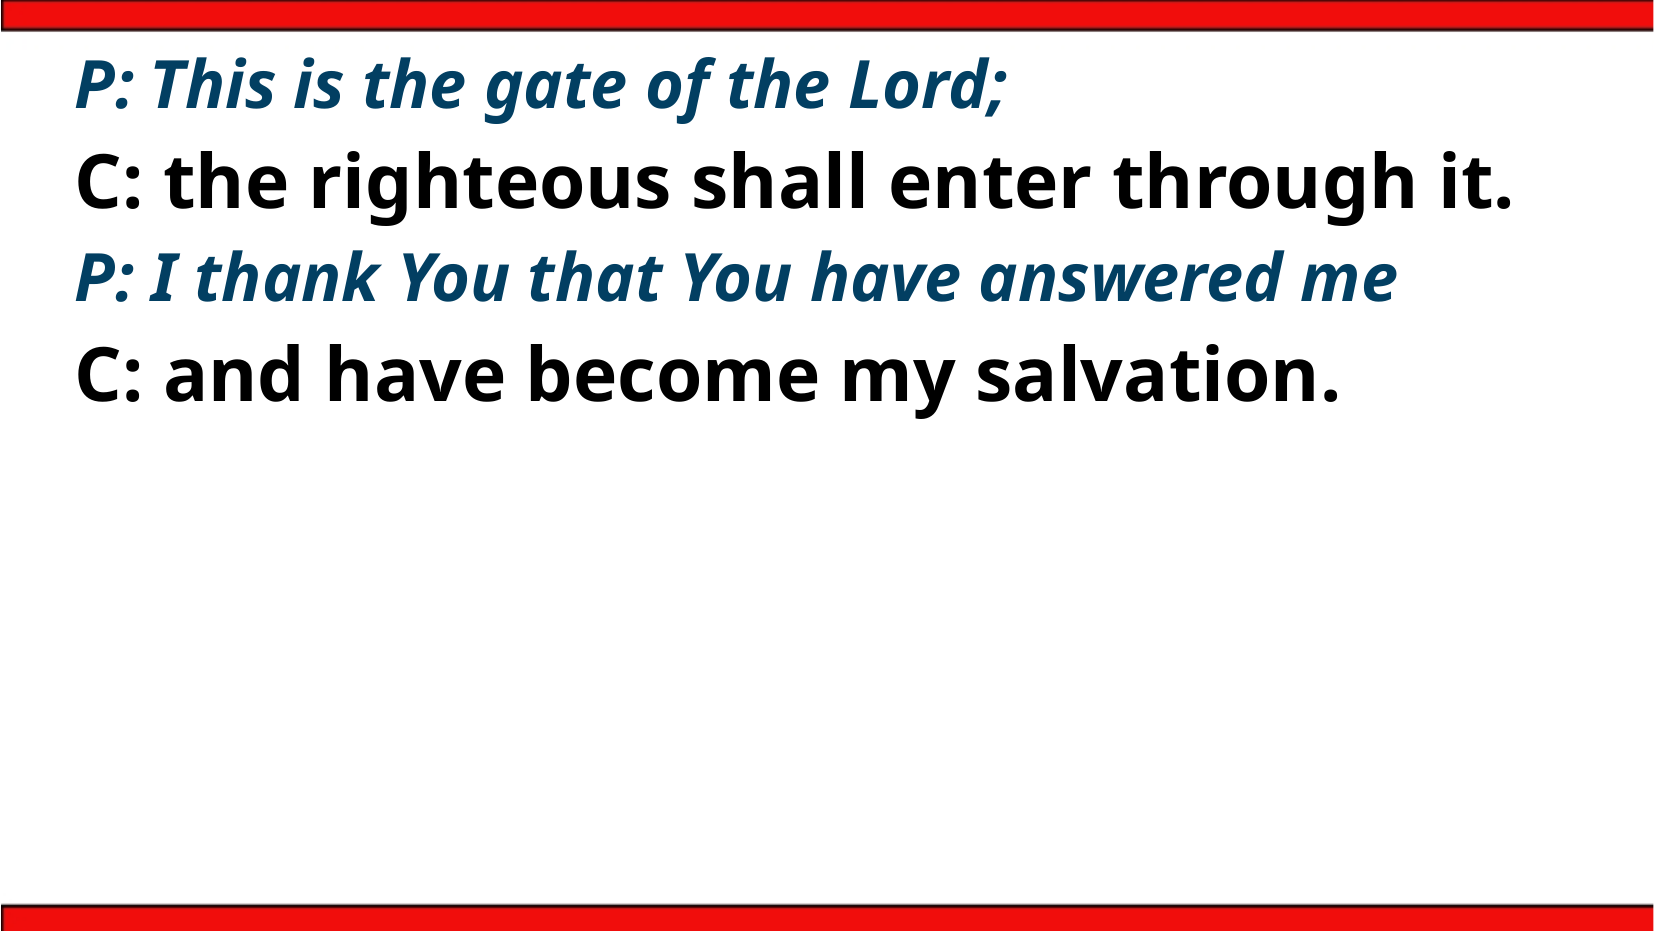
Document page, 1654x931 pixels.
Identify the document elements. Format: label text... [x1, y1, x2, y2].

picture [1, 0, 1654, 931]
text_box P: This is the gate of the Lord; C: the righteous shall enter through it. P: I thank You that You have answered me C: and have become my salvation. [60, 30, 1591, 422]
